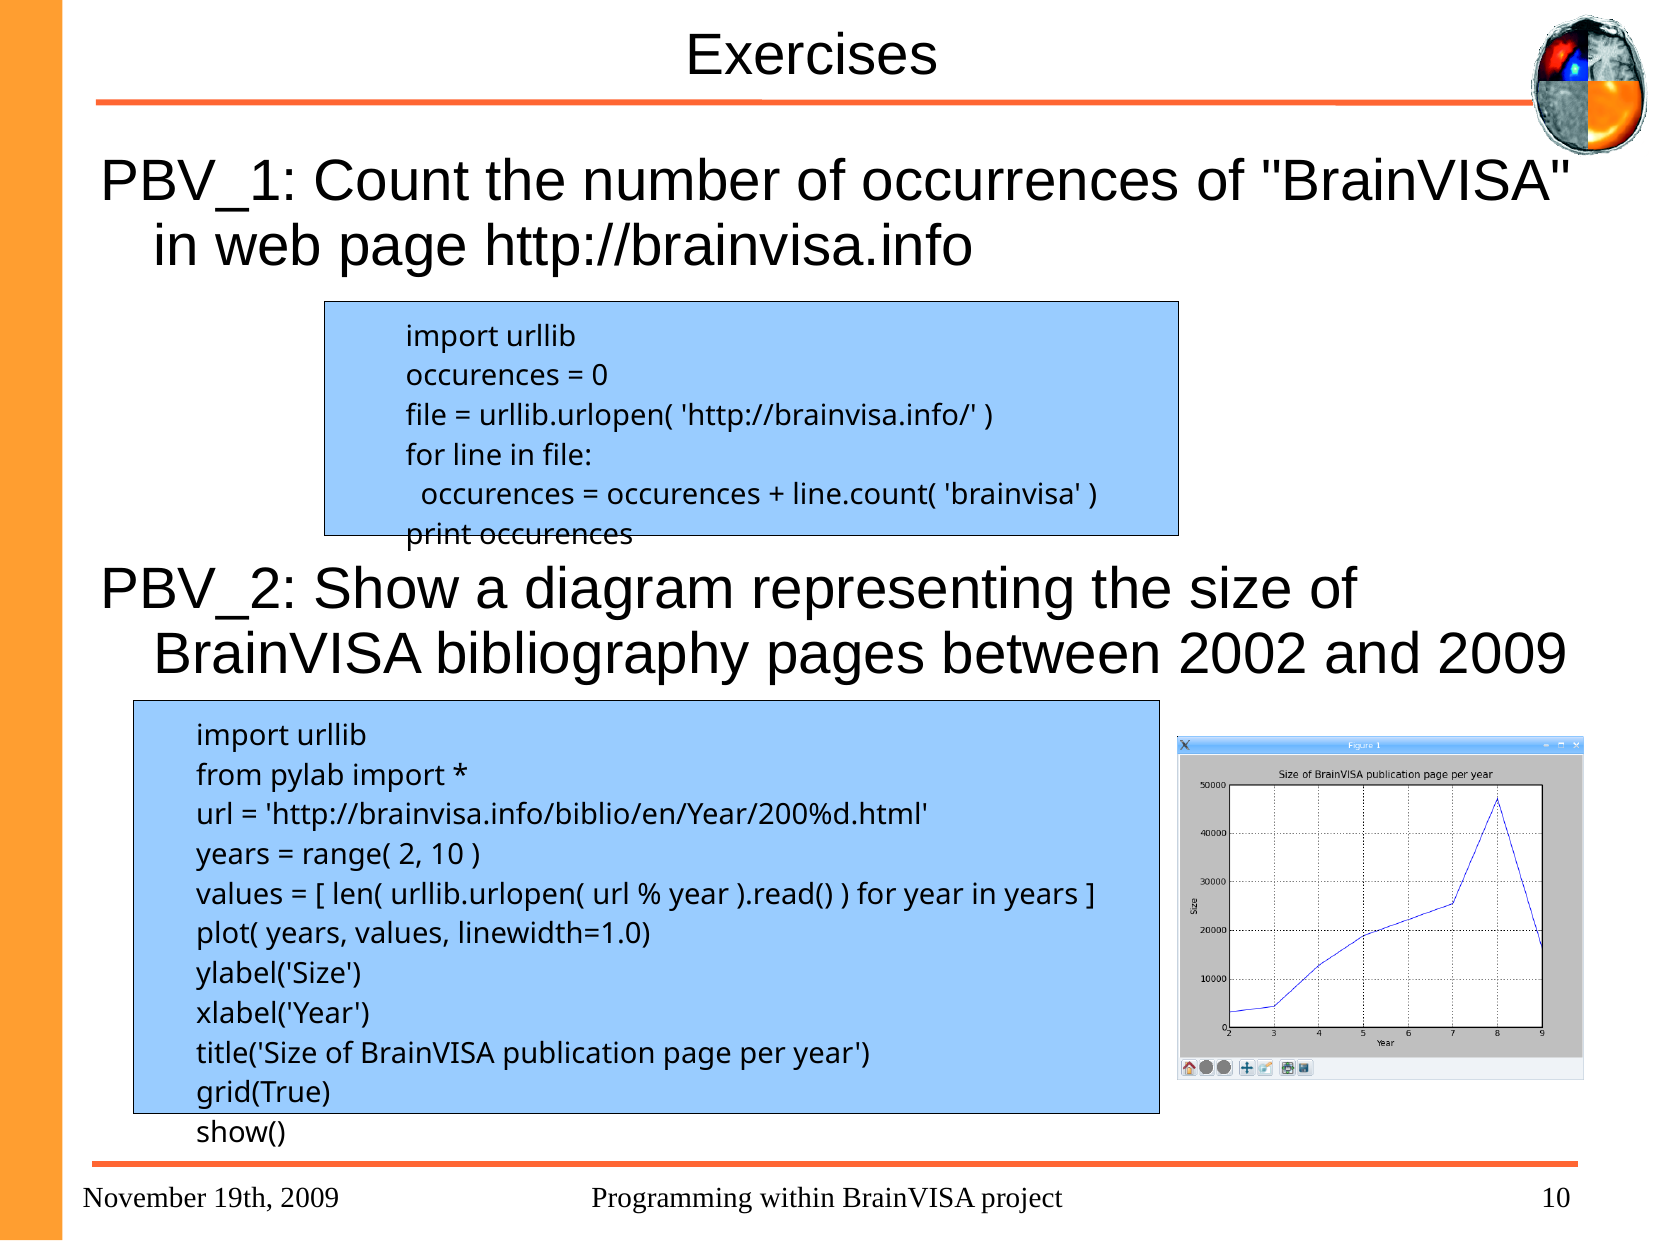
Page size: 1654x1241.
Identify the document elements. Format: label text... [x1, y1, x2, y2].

text_box import urllib from pylab import * url = 'http://brainvisa.info/biblio/en/Year/200%d.html' years = range( 2, 10 ) values = [ len( urllib.urlopen( url % year ).read() ) for year in years ] plot( years, values, linewidth=1.0) ylabel('Size') xlabel('Year') title('Size of BrainVISA publication page per year') grid(True) show() [133, 700, 1160, 1114]
picture [1530, 14, 1649, 157]
title Exercises [88, 21, 1536, 87]
picture [1177, 736, 1584, 1080]
list PBV_1: Count the number of occurrences of "BrainVISA" in web page http://brainvisa.info PBV_2: Show a diagram representing the size of BrainVISA bibliography pages between 2002 and 2009 [82, 147, 1604, 1109]
text_box import urllib occurences = 0 file = urllib.urlopen( 'http://brainvisa.info/' ) for line in file: occurences = occurences + line.count( 'brainvisa' ) print occurences [324, 301, 1179, 536]
